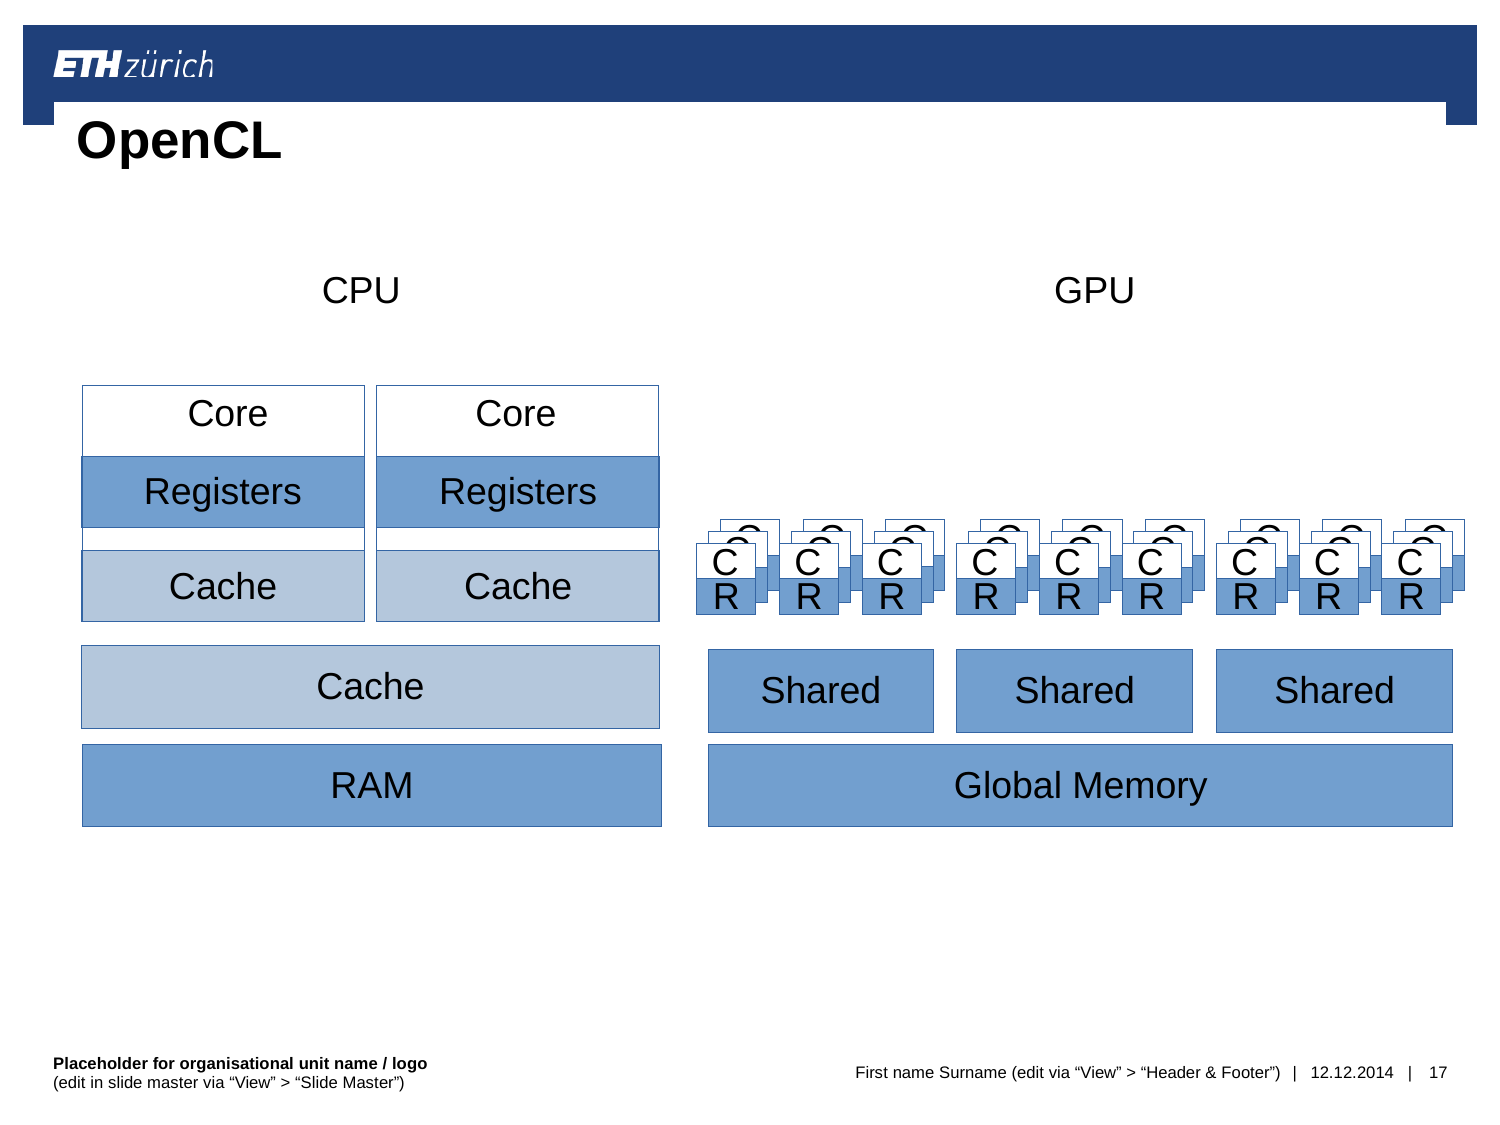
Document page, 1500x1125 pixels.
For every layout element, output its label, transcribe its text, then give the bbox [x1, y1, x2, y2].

text_box R [1145, 591, 1159, 596]
text_box RAM [82, 744, 662, 827]
text_box C [1145, 510, 1203, 568]
text_box C [791, 522, 848, 579]
text_box R [1062, 591, 1076, 596]
text_box R [1299, 578, 1359, 615]
text_box R [779, 578, 839, 615]
text_box Shared [956, 649, 1193, 733]
text_box C [1051, 522, 1108, 579]
title OpenCL [53, 101, 1447, 262]
text_box R [802, 591, 816, 596]
text_box R [1216, 578, 1276, 615]
text_box Shared [708, 649, 934, 733]
text_box R [756, 567, 768, 603]
text_box R [1239, 591, 1253, 596]
text_box R [1441, 567, 1453, 603]
text_box [82, 385, 365, 622]
text_box C [1382, 533, 1439, 591]
text_box GPU [1039, 262, 1151, 319]
text_box R [1039, 578, 1099, 615]
text_box C [708, 522, 766, 579]
text_box C [1133, 522, 1191, 579]
text_box R [696, 578, 756, 615]
text_box R [1028, 555, 1039, 591]
text_box R [1016, 567, 1028, 603]
text_box R [934, 555, 945, 591]
text_box C [1062, 510, 1120, 568]
text_box Core [172, 385, 284, 443]
text_box R [1359, 567, 1371, 603]
text_box C [720, 510, 778, 568]
text_box R [1404, 591, 1418, 596]
text_box R [922, 566, 934, 603]
text_box C [1393, 522, 1451, 579]
text_box R [979, 591, 993, 596]
text_box C [1311, 522, 1368, 579]
text_box R [719, 591, 733, 596]
text_box Cache [81, 645, 660, 729]
text_box R [1288, 555, 1299, 591]
text_box C [1216, 533, 1274, 591]
text_box C [696, 533, 754, 591]
text_box C [885, 510, 943, 567]
text_box C [863, 533, 919, 591]
text_box R [862, 578, 922, 615]
text_box C [980, 510, 1037, 568]
text_box C [1322, 510, 1380, 568]
text_box C [956, 533, 1014, 591]
text_box R [885, 591, 899, 596]
text_box C [874, 521, 931, 579]
text_box C [1299, 533, 1356, 591]
text_box R [1453, 555, 1465, 591]
text_box Shared [1216, 649, 1453, 733]
text_box C [1405, 510, 1463, 568]
text_box R [768, 555, 779, 591]
text_box R [1122, 578, 1182, 615]
text_box C [1228, 522, 1285, 579]
text_box C [1123, 533, 1179, 591]
text_box R [851, 555, 863, 591]
text_box R [839, 567, 851, 603]
text_box R [1322, 591, 1336, 596]
text_box C [779, 533, 837, 591]
text_box C [1039, 533, 1097, 591]
text_box R [1371, 555, 1382, 591]
text_box C [1240, 510, 1297, 568]
text_box C [803, 510, 860, 568]
text_box CPU [307, 262, 416, 319]
text_box R [1381, 578, 1441, 615]
text_box R [956, 578, 1016, 615]
text_box R [1111, 555, 1123, 591]
text_box R [1099, 567, 1111, 603]
text_box Core [460, 385, 572, 443]
text_box C [968, 522, 1026, 579]
text_box [376, 385, 659, 622]
text_box R [1193, 555, 1205, 591]
text_box R [1182, 567, 1193, 603]
text_box Global Memory [708, 744, 1453, 827]
text_box R [1276, 567, 1288, 603]
